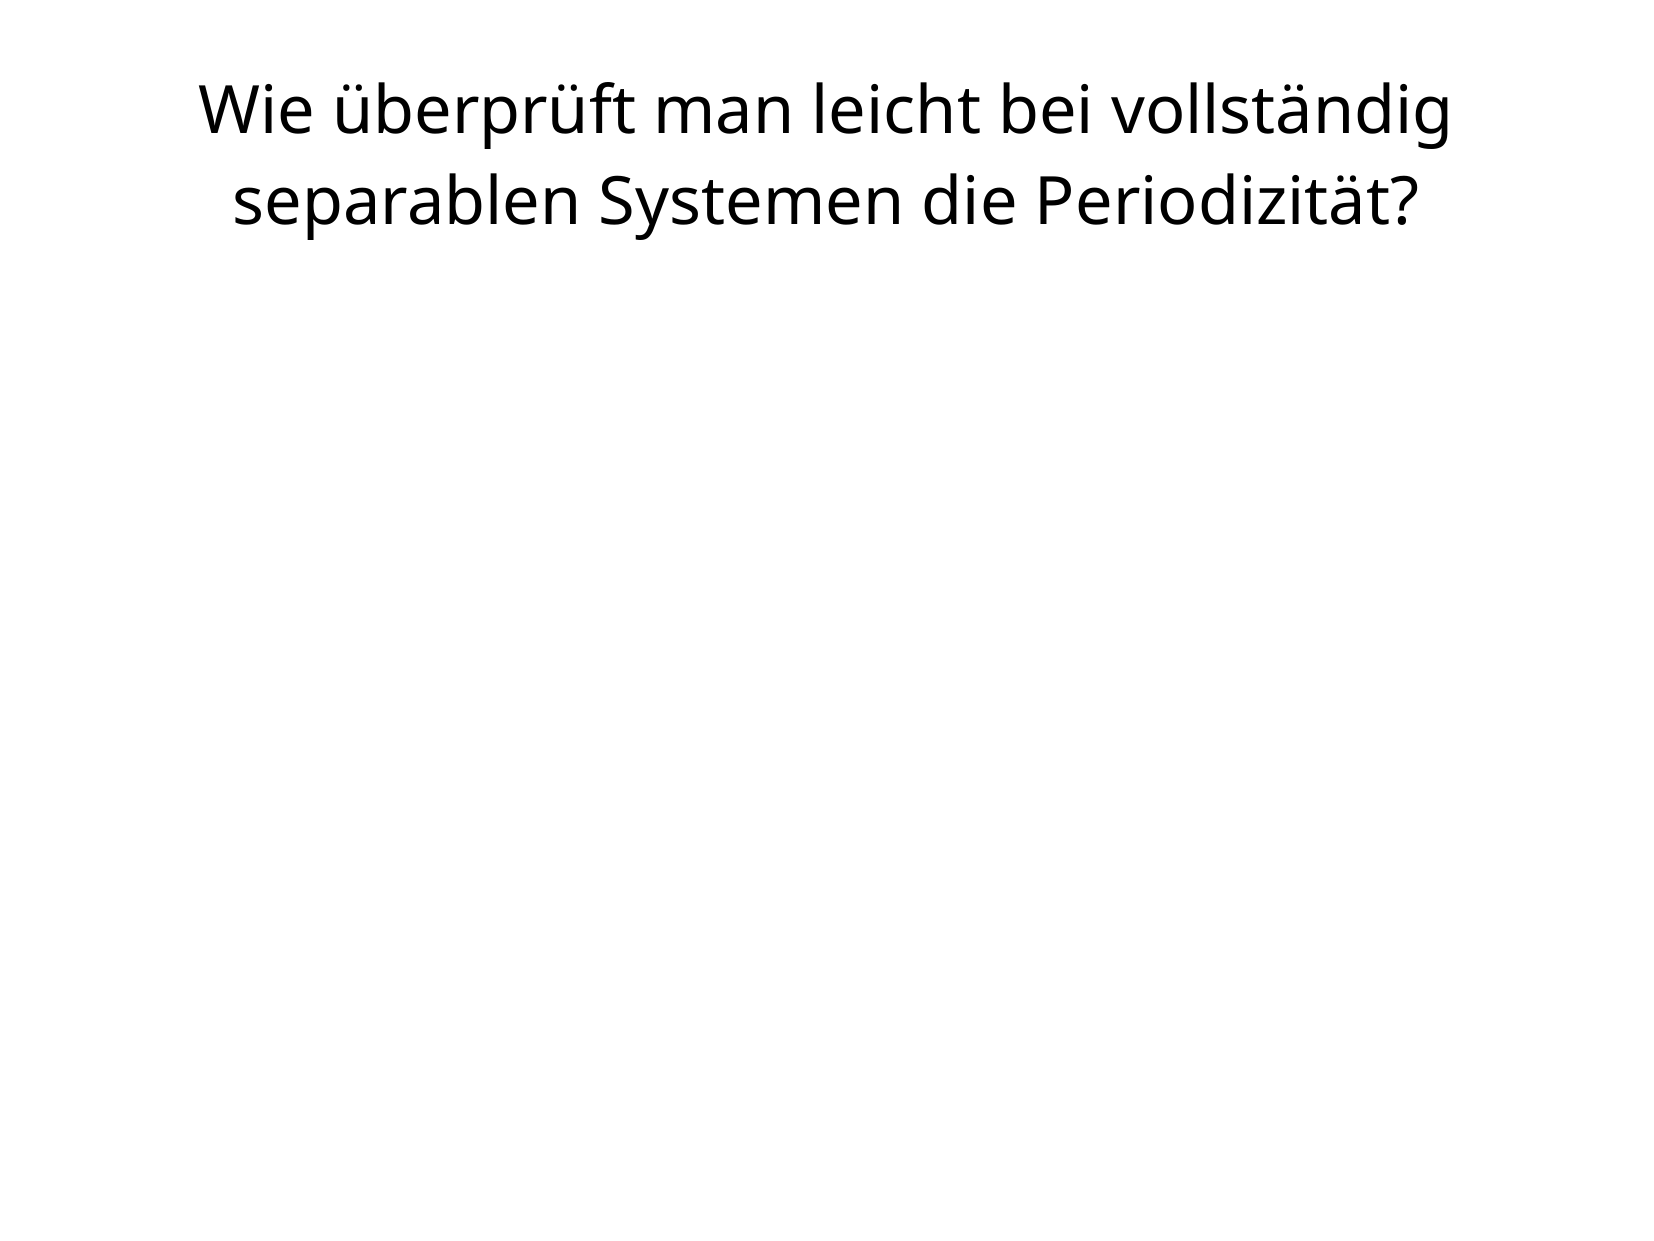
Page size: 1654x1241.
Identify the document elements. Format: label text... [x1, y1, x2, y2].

title Wie überprüft man leicht bei vollständig separablen Systemen die Periodizität? [82, 49, 1571, 257]
